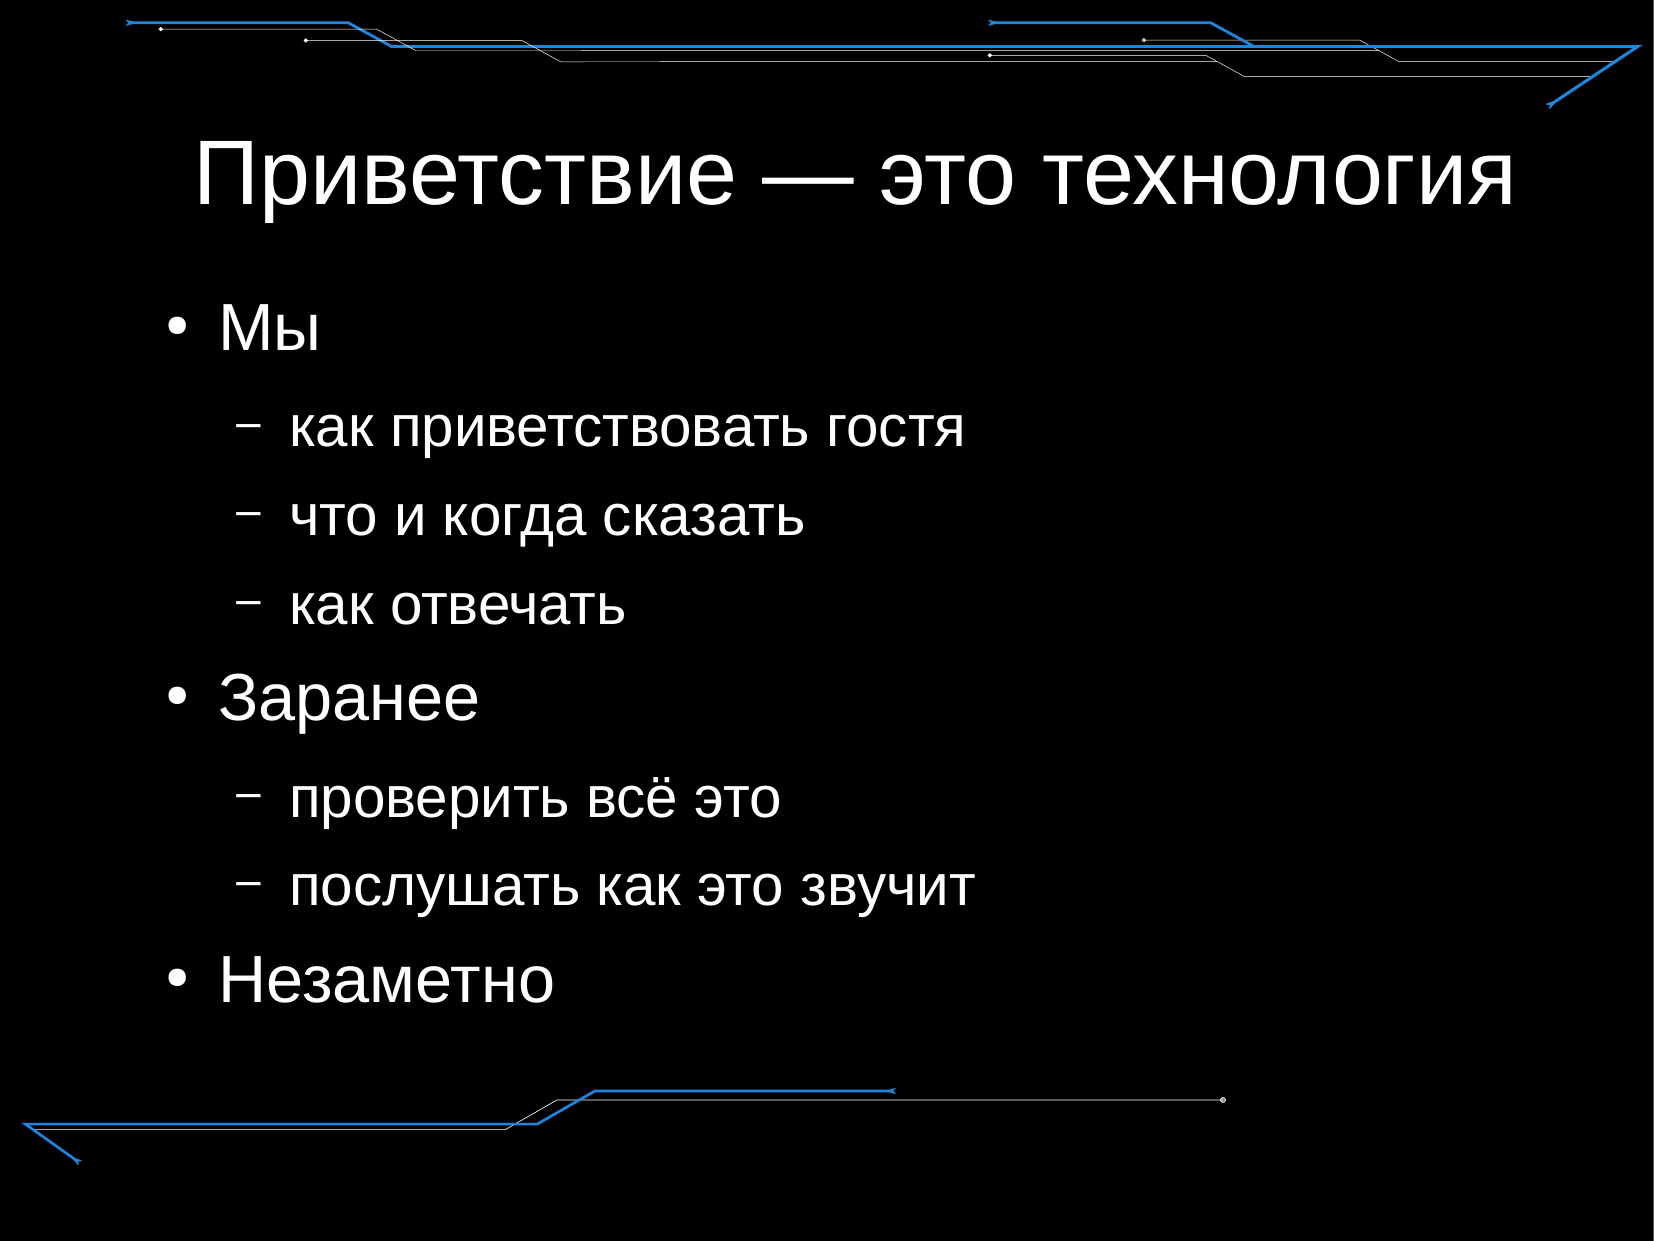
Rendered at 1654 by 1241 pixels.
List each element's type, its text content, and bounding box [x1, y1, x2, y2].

title Приветствие — это технология [147, 84, 1565, 262]
list Мы как приветствовать гостя что и когда сказать как отвечать Заранее проверить всё это послушать как это звучит Незаметно [147, 289, 1565, 1017]
